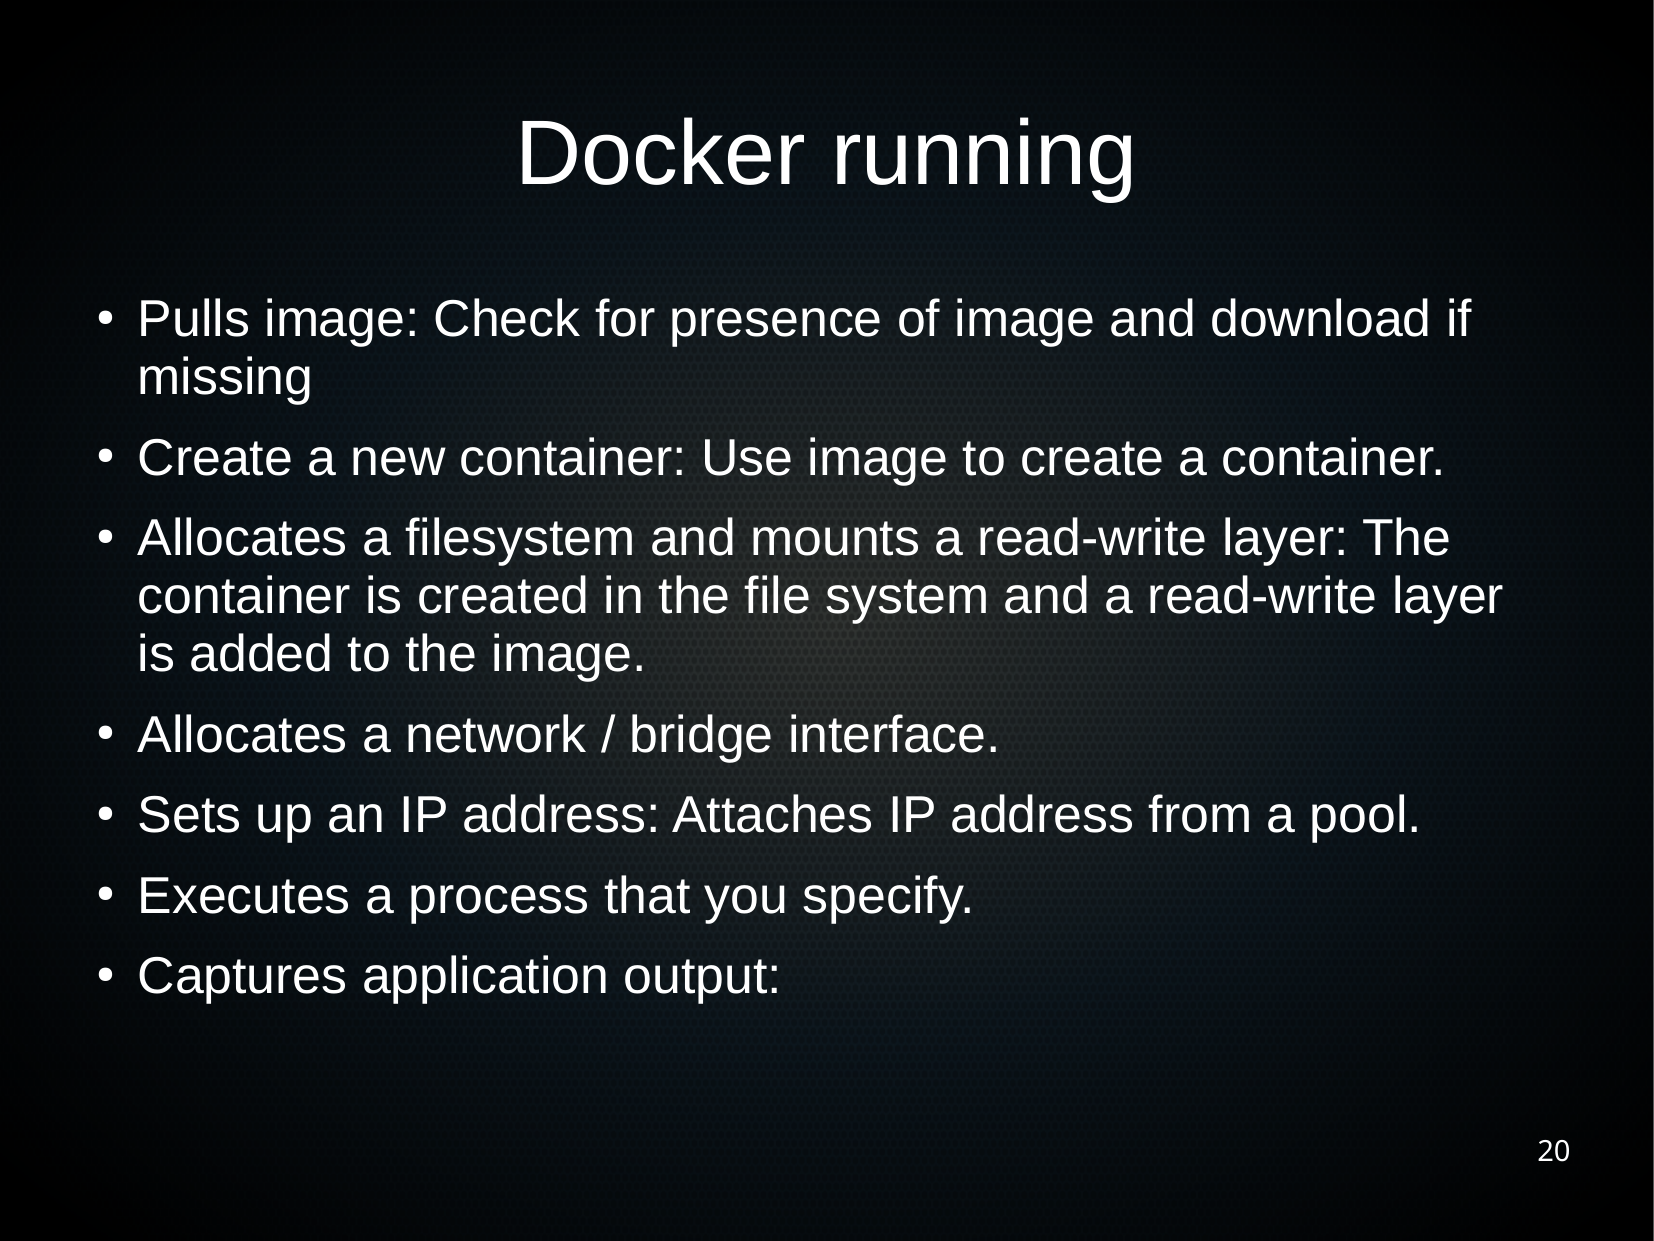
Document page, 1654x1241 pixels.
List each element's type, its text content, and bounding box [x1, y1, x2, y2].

title Docker running [82, 49, 1571, 257]
list Pulls image: Check for presence of image and download if missing Create a new container: Use image to create a container. Allocates a filesystem and mounts a read-write layer: The container is created in the file system and a read-write layer is added to the image. Allocates a network / bridge interface. Sets up an IP address: Attaches IP address from a pool. Executes a process that you specify. Captures application output: [82, 290, 1538, 1010]
picture [0, 0, 1654, 1241]
